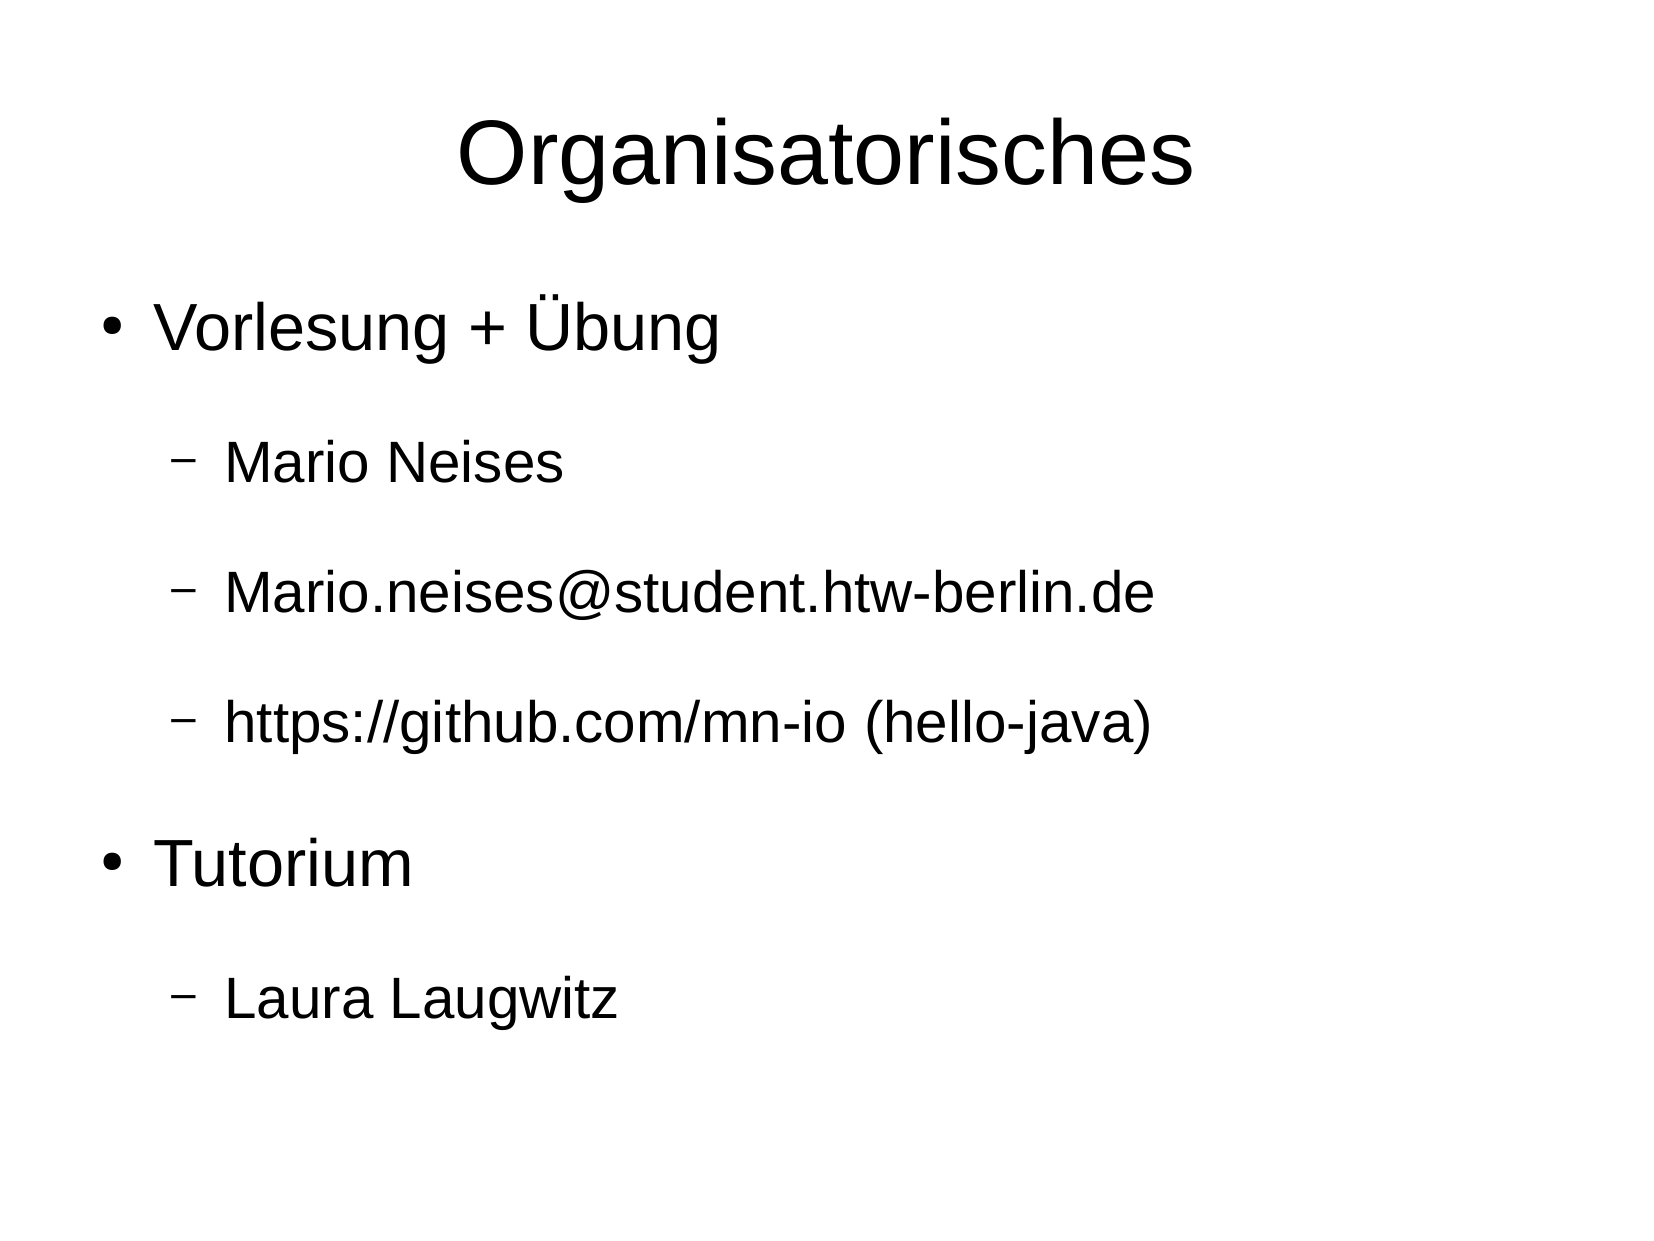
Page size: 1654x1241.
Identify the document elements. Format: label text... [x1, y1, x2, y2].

title Organisatorisches [82, 49, 1571, 257]
list Vorlesung + Übung Mario Neises Mario.neises@student.htw-berlin.de https://github.com/mn-io (hello-java) Tutorium Laura Laugwitz [82, 290, 1571, 1216]
